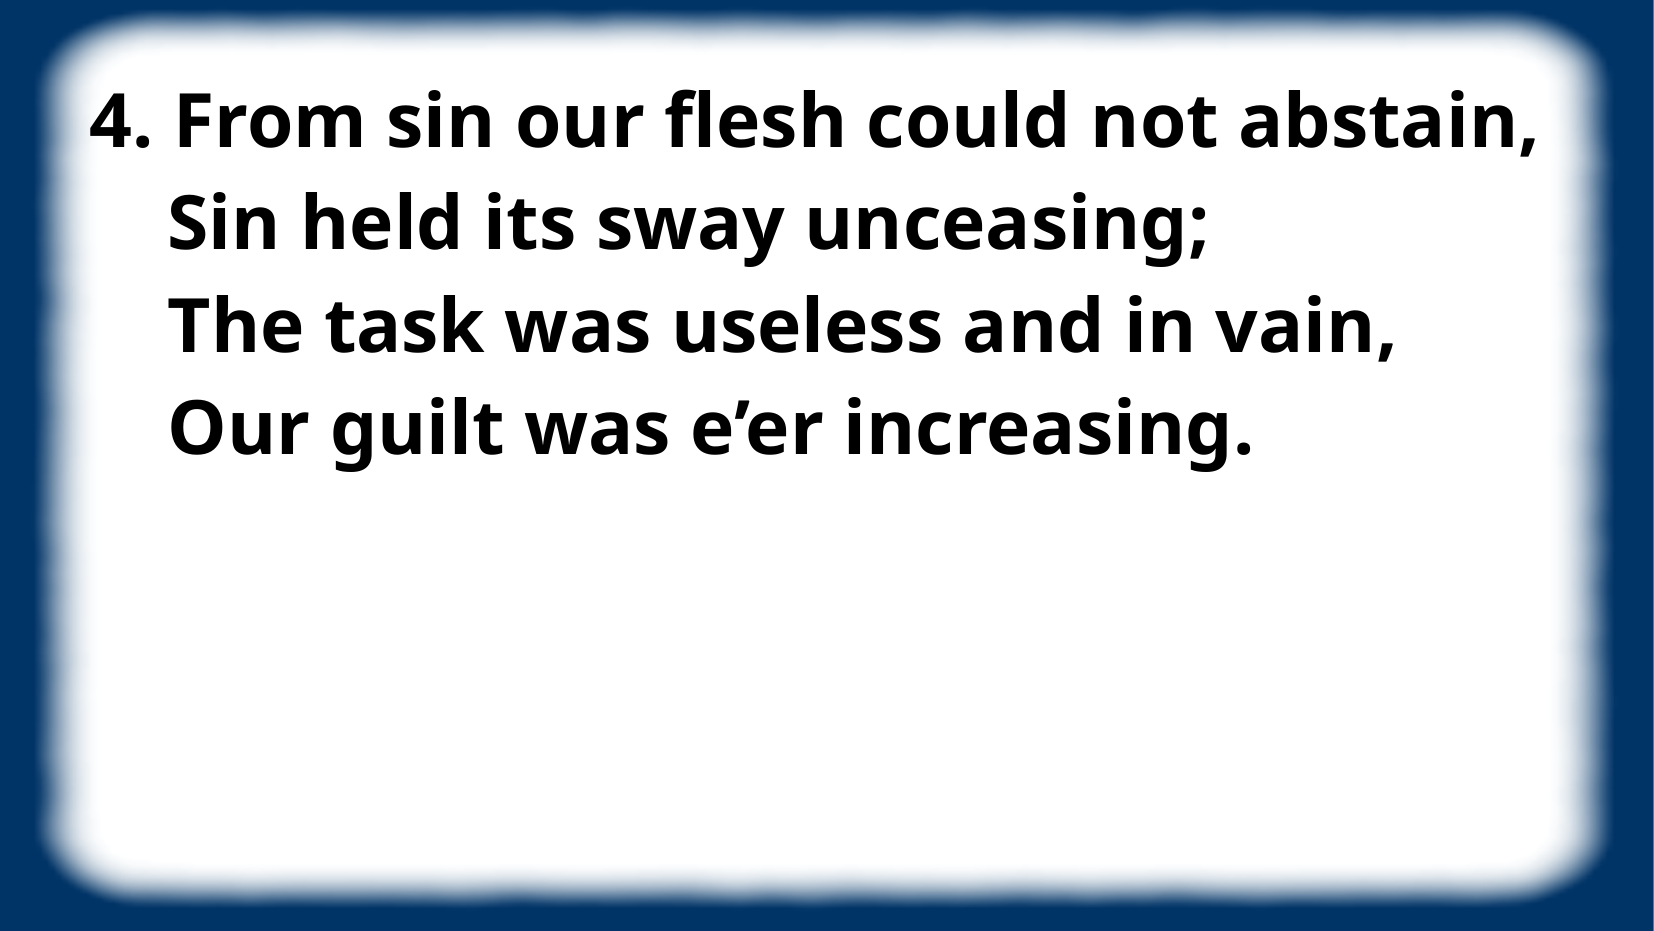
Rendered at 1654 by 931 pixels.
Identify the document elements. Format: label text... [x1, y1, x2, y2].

picture [0, 0, 1654, 931]
text_box 4. From sin our flesh could not abstain, Sin held its sway unceasing; The task was useless and in vain, Our guilt was e’er increasing. [75, 60, 1576, 475]
